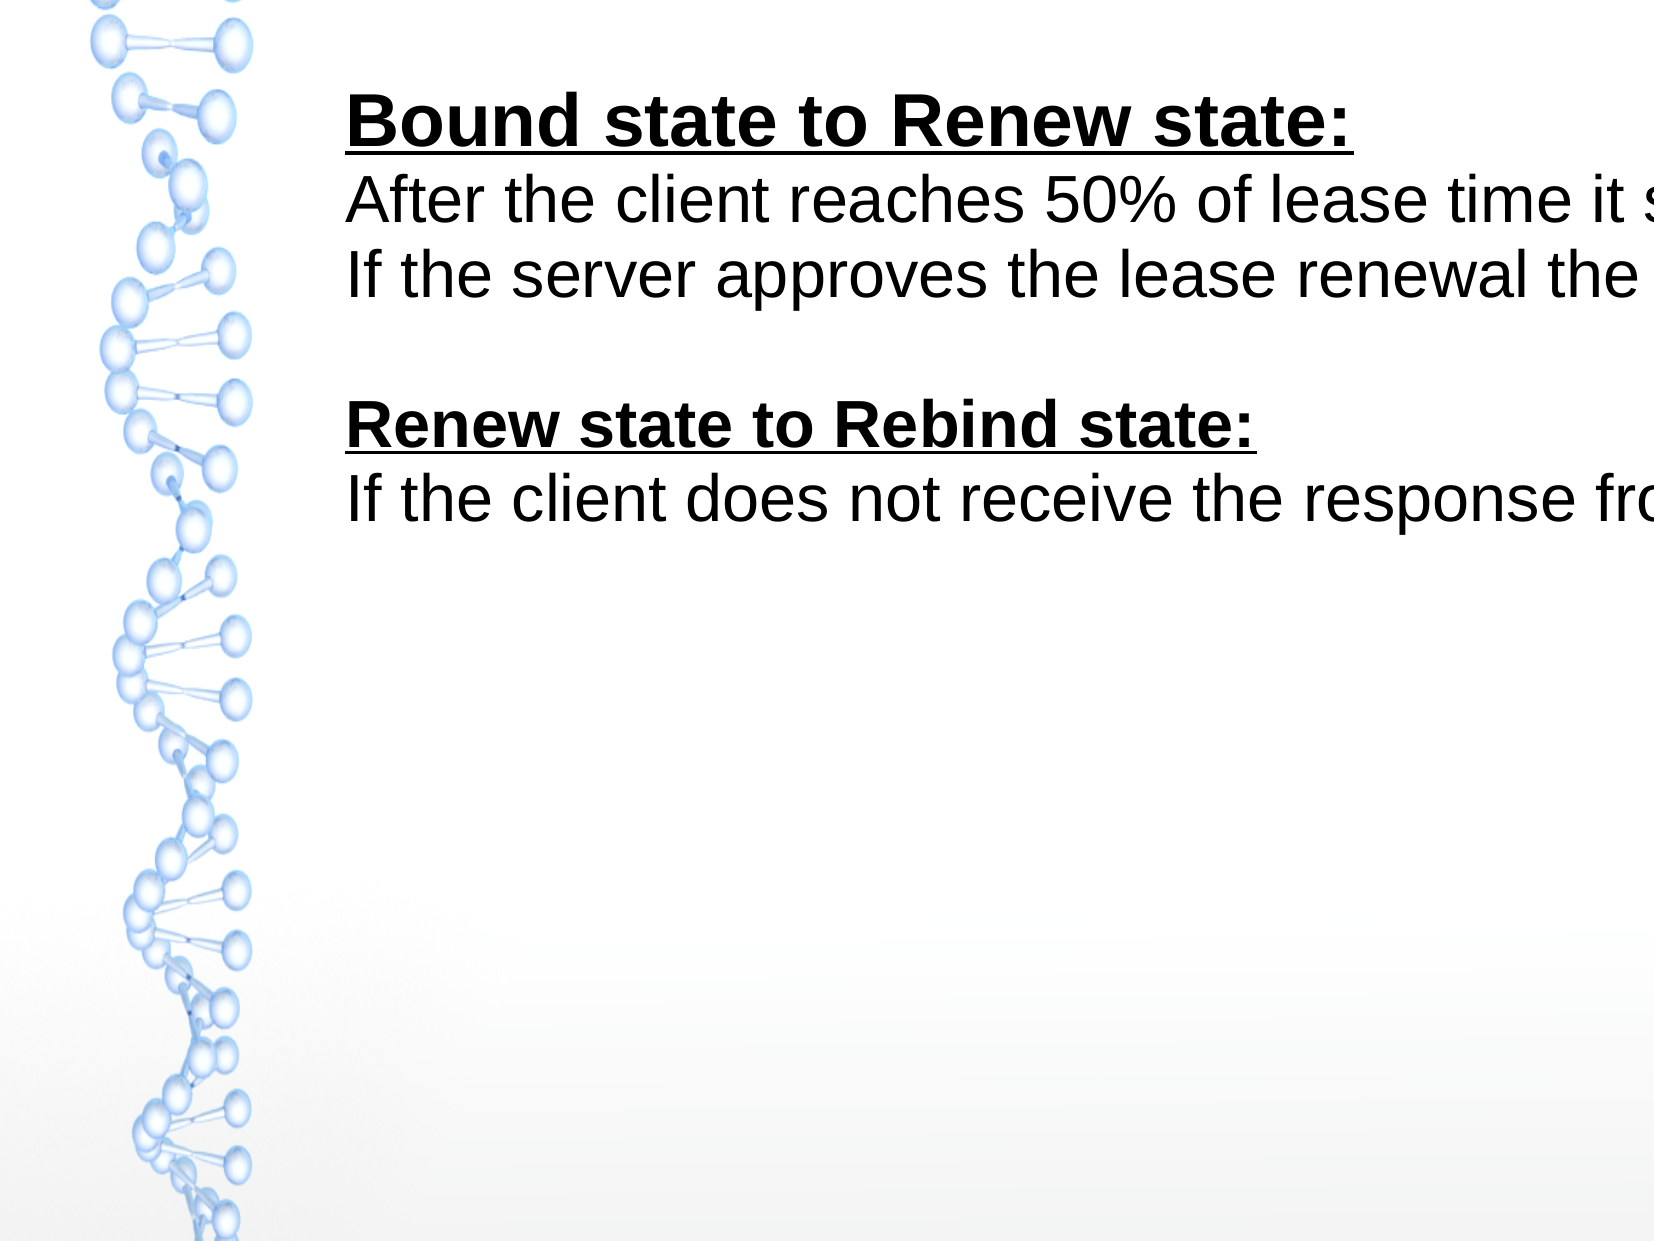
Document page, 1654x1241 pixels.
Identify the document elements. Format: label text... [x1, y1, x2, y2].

picture [0, 0, 1654, 1241]
text_box Bound state to Renew state: After the client reaches 50% of lease time it sends a DHCP request message for a lease renewal and moves to the renew state. If the server approves the lease renewal the client moves from renew state to bound state and continue using its original IP address. Renew state to Rebind state: If the client does not receive the response from the server within the 87.5% of the lease time it moves to the and sends a DHCP request message. [330, 70, 1654, 544]
